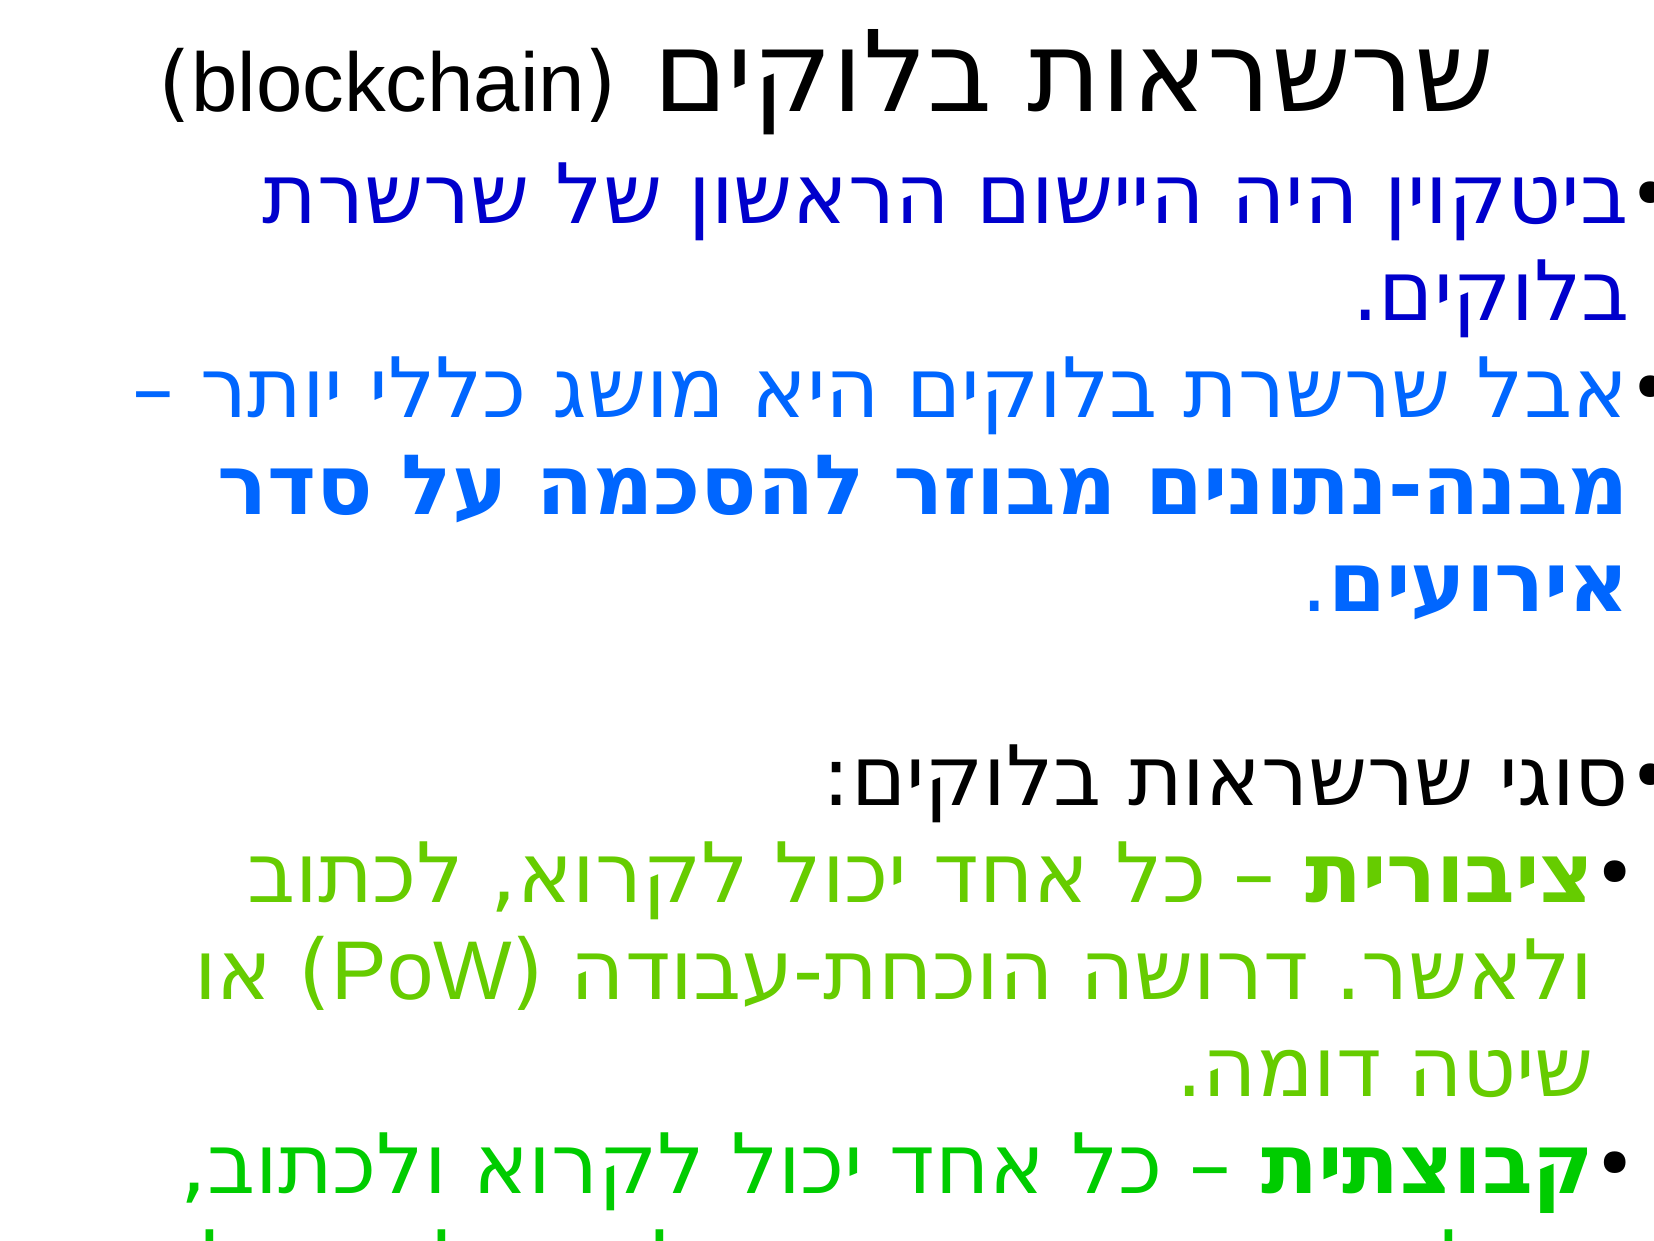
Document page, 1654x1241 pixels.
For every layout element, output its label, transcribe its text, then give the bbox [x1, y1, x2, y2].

text_box שרשראות בלוקים (blockchain) [0, 0, 1654, 138]
text_box ביטקוין היה היישום הראשון של שרשרת בלוקים. אבל שרשרת בלוקים היא מושג כללי יותר – מבנה-נתונים מבוזר להסכמה על סדר אירועים. סוגי שרשראות בלוקים: ציבורית – כל אחד יכול לקרוא, לכתוב ולאשר. דרושה הוכחת-עבודה (PoW) או שיטה דומה. קבוצתית – כל אחד יכול לקרוא ולכתוב, אבל רק קבוצה נבחרת של מנהלים יכולה לאשר (ברוב). פרטית – רק המנהל יכול לכתוב ולאשר. תוכנה לבניית שרשראות בלוקים: https://www.hyperledger.org [0, 138, 1654, 1241]
